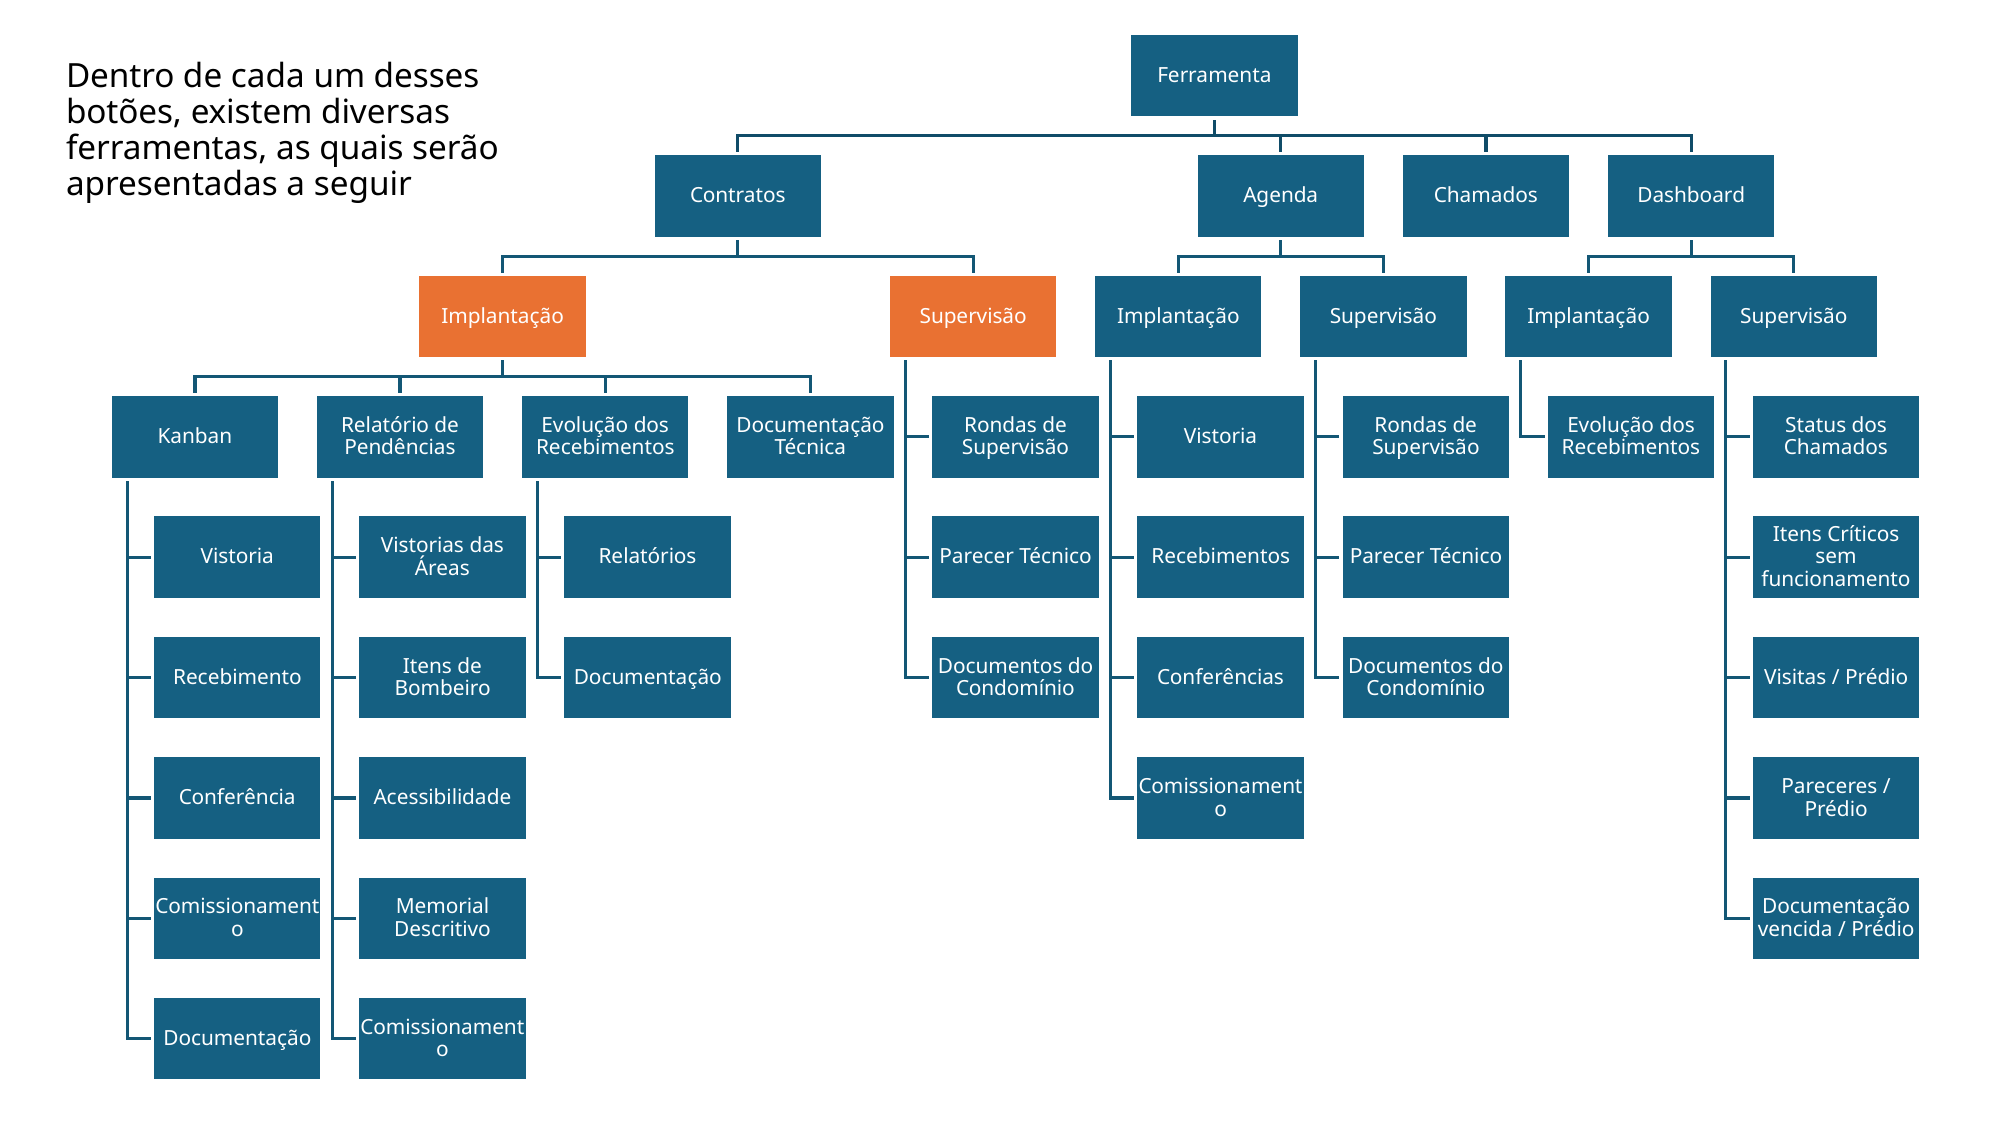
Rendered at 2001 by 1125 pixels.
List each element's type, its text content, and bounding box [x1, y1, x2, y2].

text_box Comissionamento [152, 875, 323, 961]
text_box Rondas de Supervisão [930, 394, 1101, 480]
text_box Implantação [1503, 274, 1674, 359]
text_box Rondas de Supervisão [1341, 394, 1511, 480]
text_box Recebimento [152, 635, 323, 720]
text_box Documentação vencida / Prédio [1751, 875, 1921, 961]
text_box Evolução dos Recebimentos [1546, 394, 1716, 480]
text_box Itens de Bombeiro [357, 635, 528, 720]
text_box Documentação [152, 996, 323, 1082]
text_box Documentação [562, 635, 733, 720]
text_box Relatório de Pendências [315, 394, 485, 480]
text_box Evolução dos Recebimentos [520, 394, 690, 480]
text_box Dashboard [1606, 153, 1776, 239]
text_box Conferências [1135, 635, 1306, 720]
text_box Vistoria [1135, 394, 1306, 480]
text_box Supervisão [888, 274, 1058, 359]
text_box Parecer Técnico [1341, 514, 1511, 600]
text_box Documentos do Condomínio [1341, 635, 1511, 720]
text_box Status dos Chamados [1751, 394, 1921, 480]
text_box Relatórios [562, 514, 733, 600]
text_box Documentação Técnica [725, 394, 896, 480]
text_box Acessibilidade [357, 755, 528, 841]
text_box Recebimentos [1135, 514, 1306, 600]
text_box Agenda [1196, 153, 1366, 239]
text_box Comissionamento [357, 996, 528, 1082]
text_box Memorial Descritivo [357, 875, 528, 961]
text_box Kanban [110, 394, 280, 480]
text_box Supervisão [1708, 274, 1879, 359]
text_box Visitas / Prédio [1751, 635, 1921, 720]
text_box Ferramenta [1129, 33, 1300, 119]
text_box Documentos do Condomínio [930, 635, 1101, 720]
text_box Itens Críticos sem funcionamento [1751, 514, 1921, 600]
text_box Supervisão [1298, 274, 1469, 359]
text_box Chamados [1401, 153, 1571, 239]
text_box Implantação [417, 274, 588, 359]
text_box Vistoria [152, 514, 323, 600]
text_box Implantação [1093, 274, 1263, 359]
text_box Dentro de cada um desses botões, existem diversas ferramentas, as quais serão apresentadas a seguir [51, 43, 594, 218]
text_box Pareceres / Prédio [1751, 755, 1921, 841]
text_box Contratos [653, 153, 823, 239]
text_box Conferência [152, 755, 323, 841]
text_box Parecer Técnico [930, 514, 1101, 600]
text_box Comissionamento [1135, 755, 1306, 841]
text_box Vistorias das Áreas [357, 514, 528, 600]
